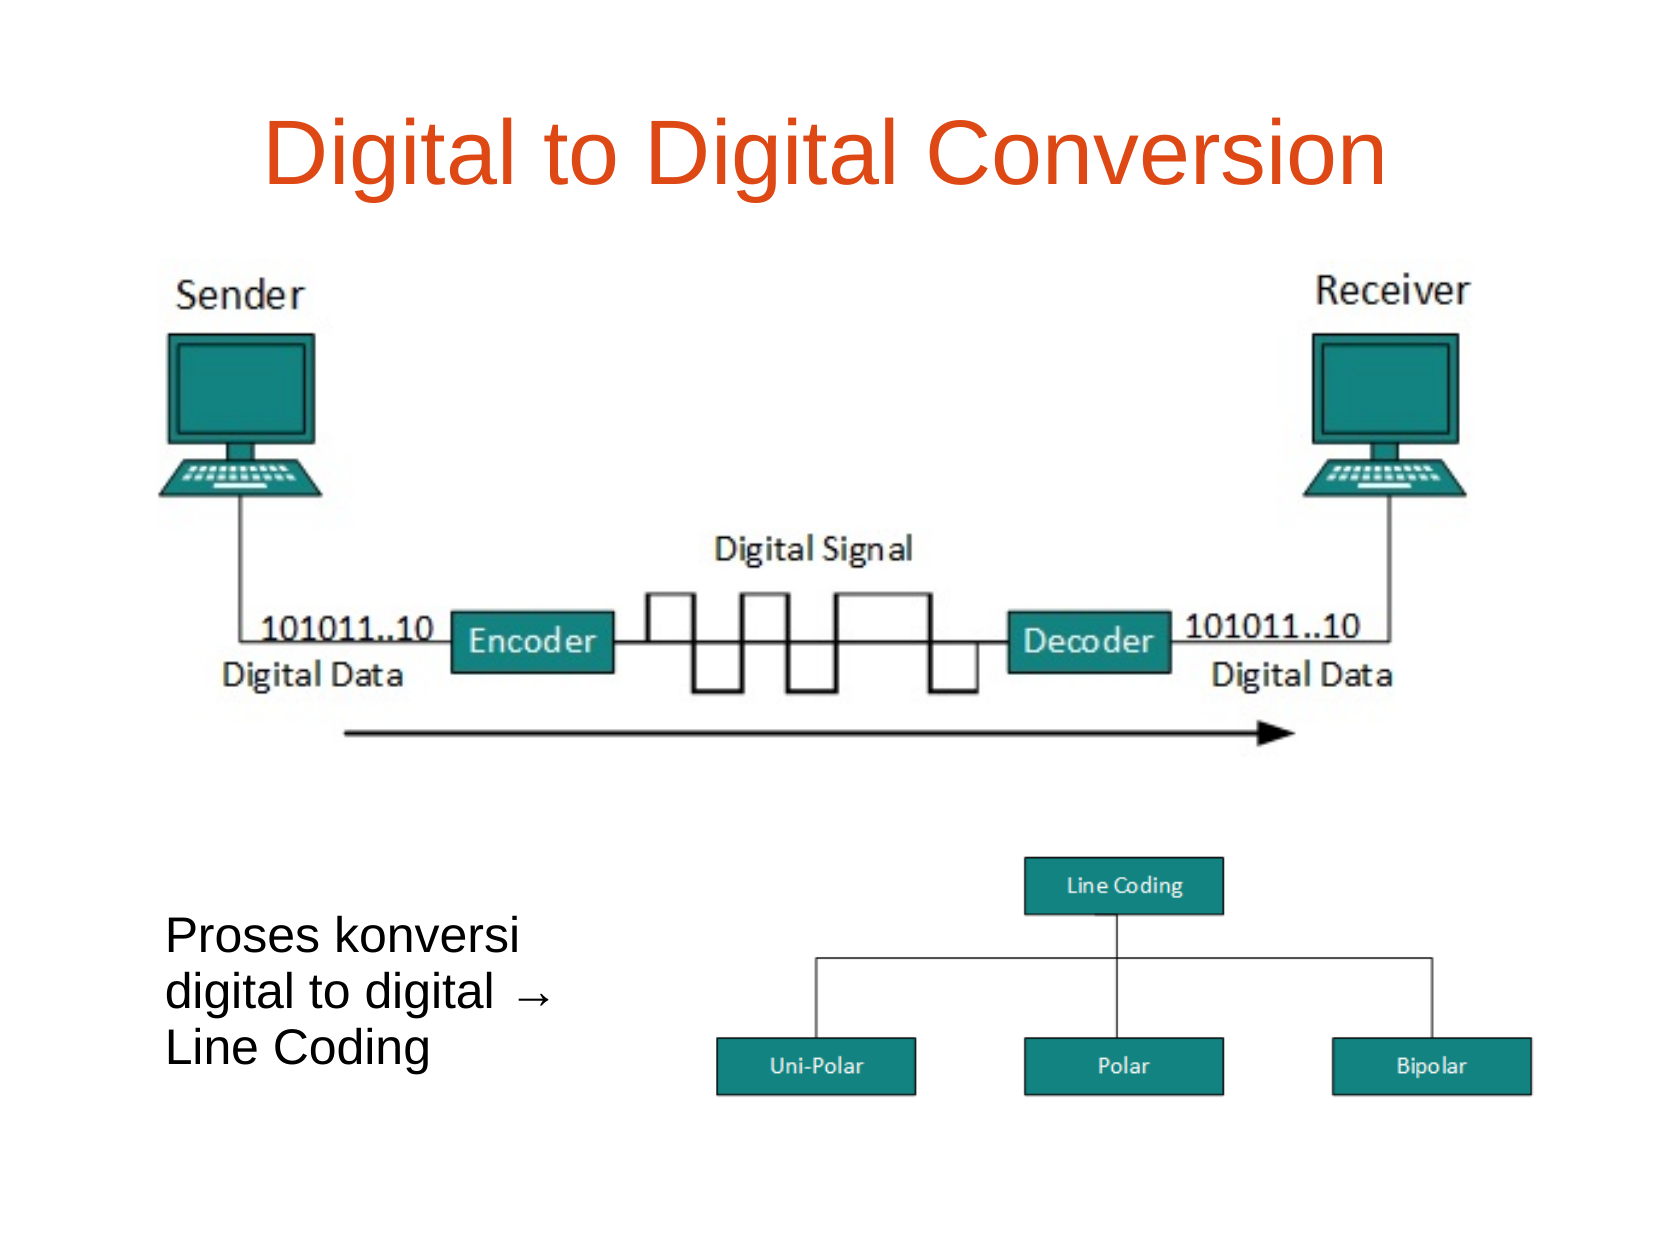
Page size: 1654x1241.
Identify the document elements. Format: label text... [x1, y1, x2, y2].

picture [82, 259, 1571, 757]
title Digital to Digital Conversion [82, 49, 1571, 257]
picture [690, 854, 1565, 1105]
text_box Proses konversi digital to digital → Line Coding [150, 900, 661, 1084]
